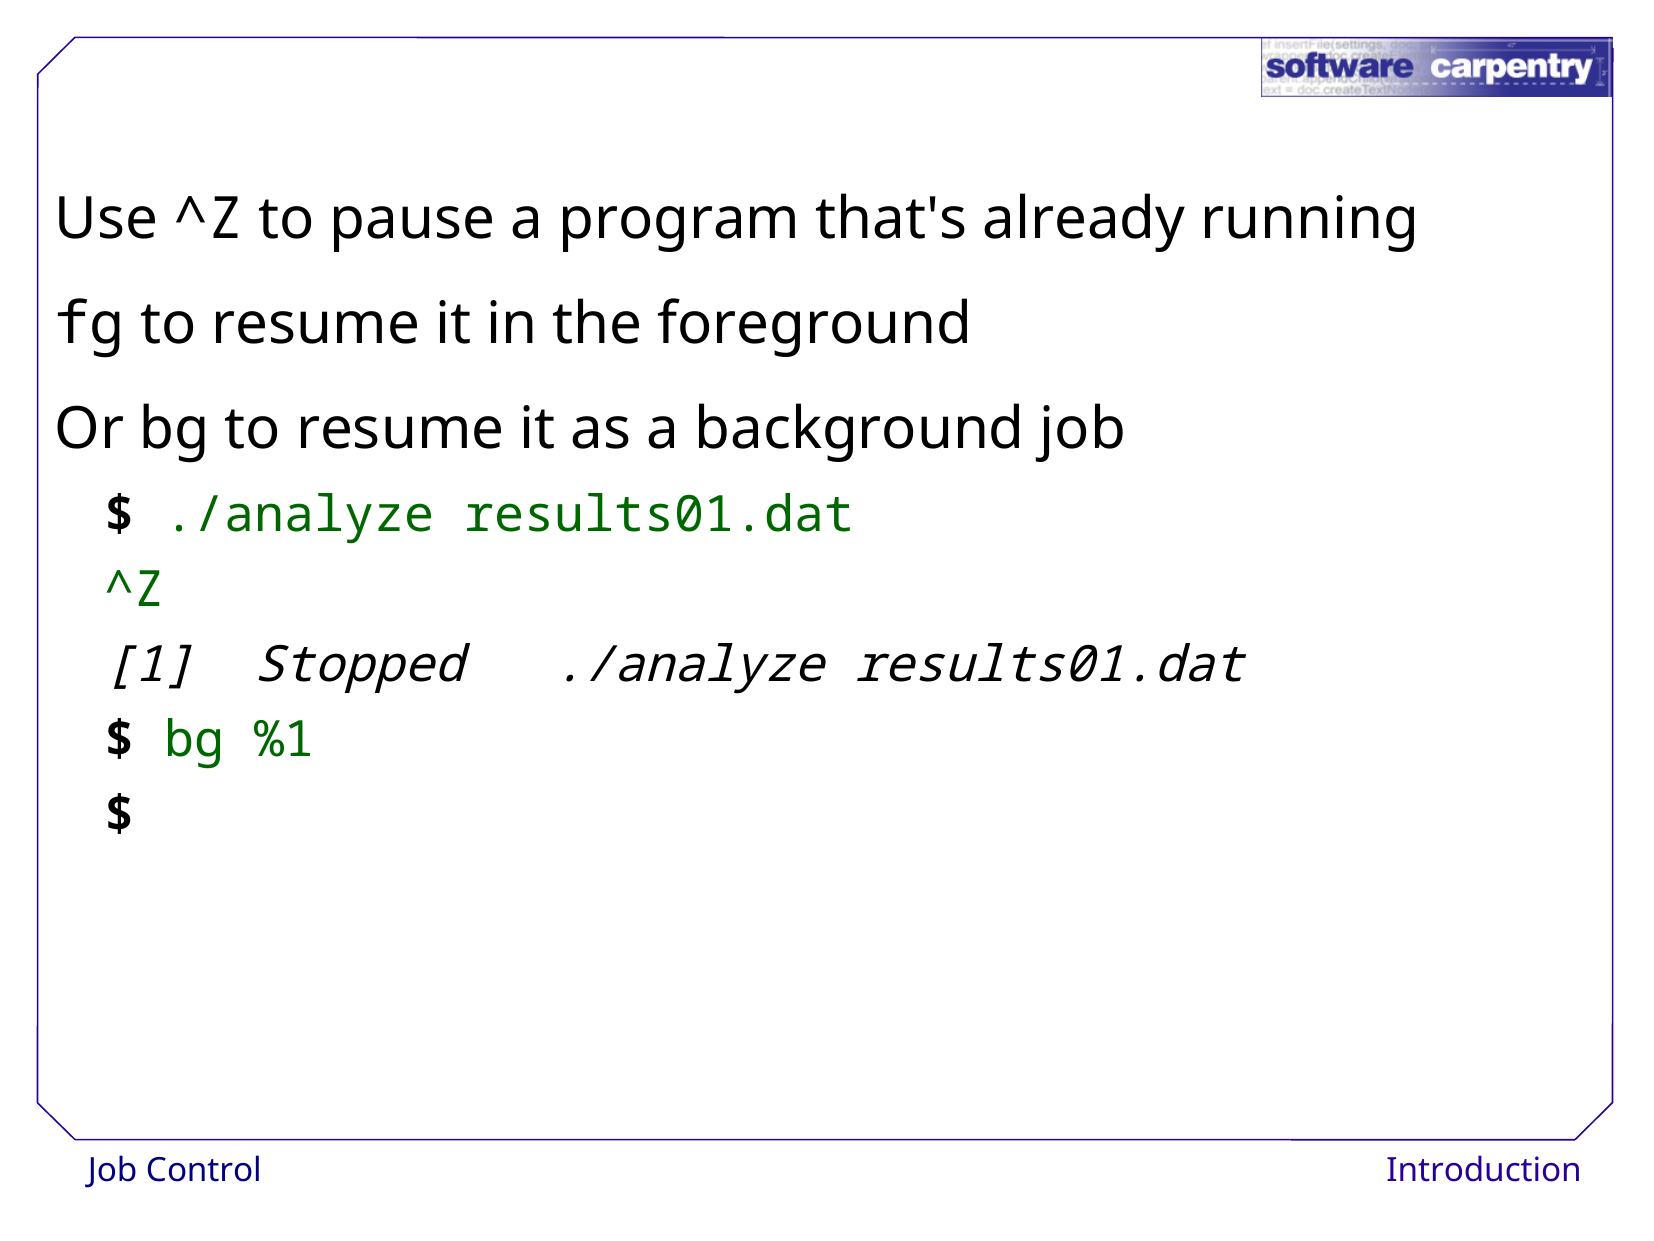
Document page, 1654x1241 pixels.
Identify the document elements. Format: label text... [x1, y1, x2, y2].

text_box $ ./analyze results01.dat ^Z [1] Stopped ./analyze results01.dat $ bg %1 $ [89, 469, 1512, 1093]
picture [1261, 39, 1613, 97]
text_box Use ^Z to pause a program that's already running fg to resume it in the foreground Or bg to resume it as a background job [40, 138, 1585, 469]
